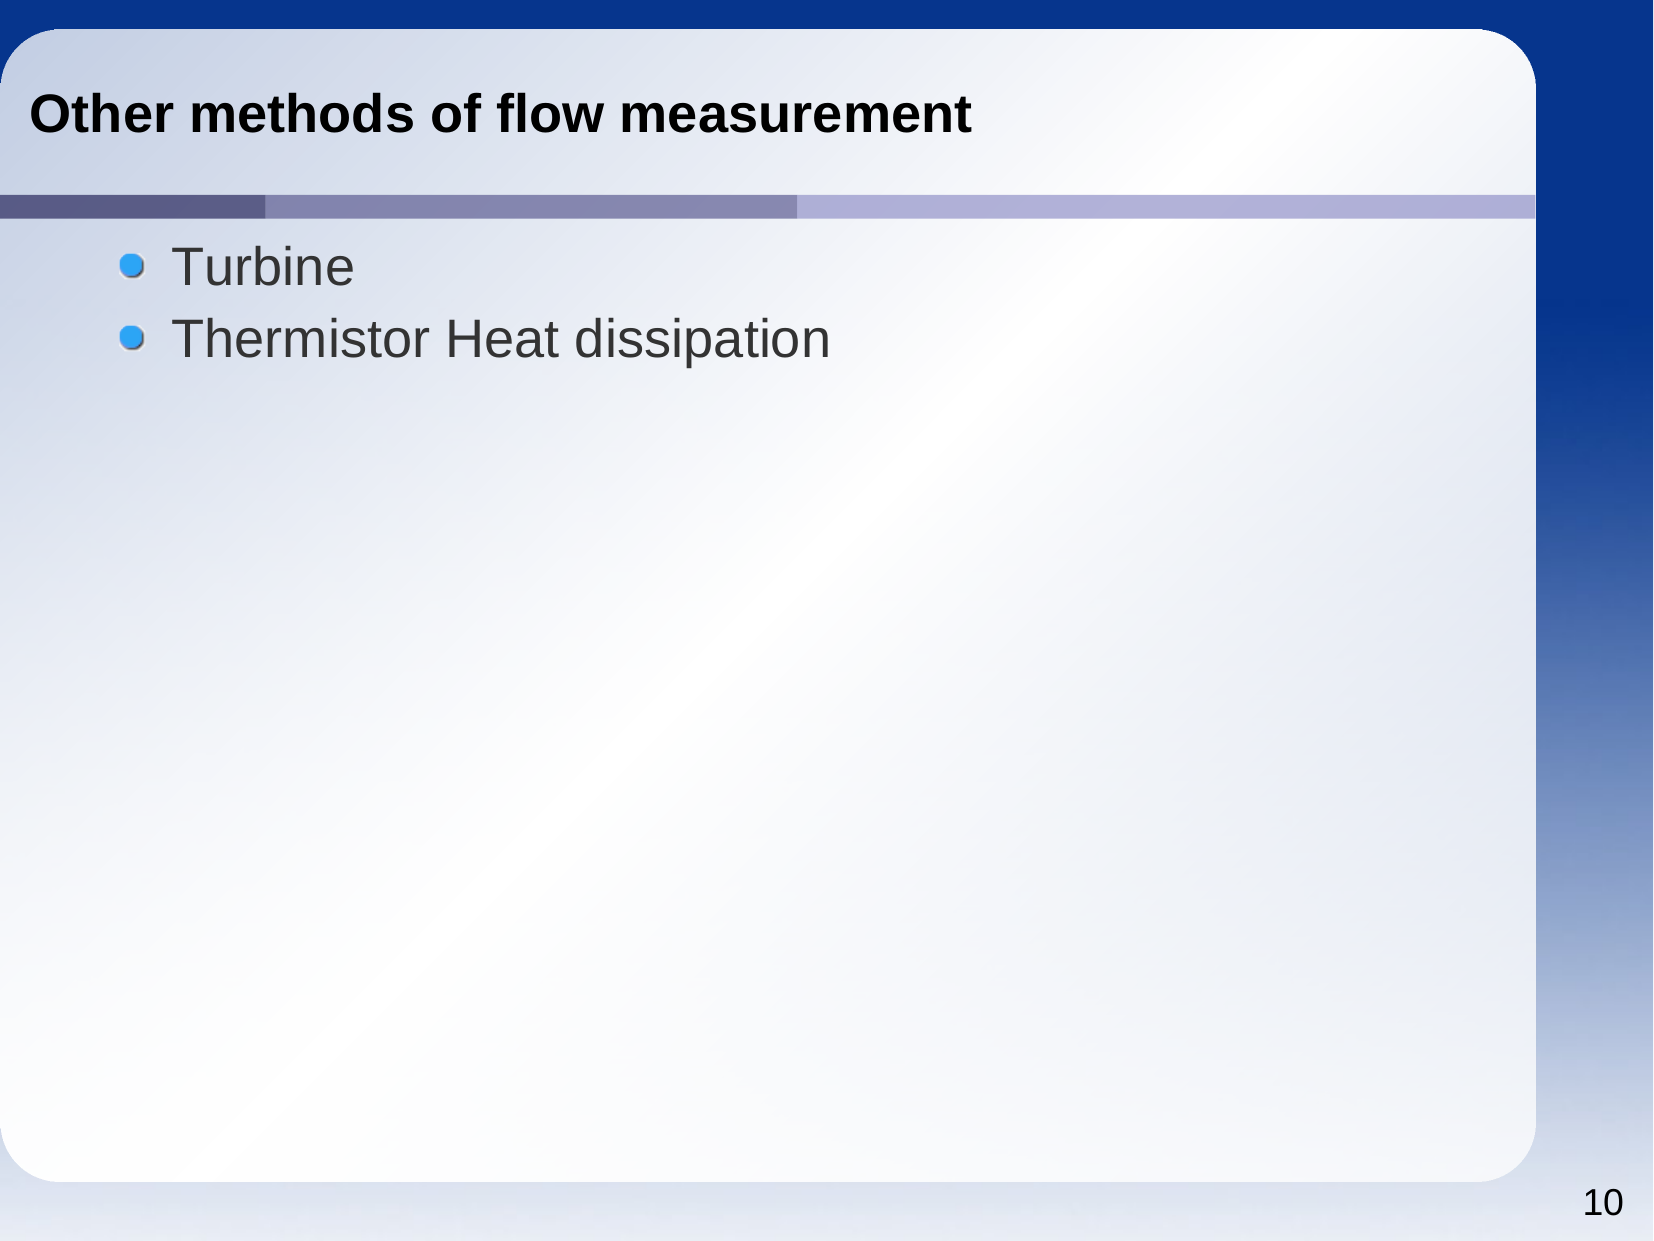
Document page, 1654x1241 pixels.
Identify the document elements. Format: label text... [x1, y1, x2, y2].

list Turbine Thermistor Heat dissipation [29, 236, 1506, 673]
picture [0, 0, 1654, 1241]
title Other methods of flow measurement [29, 49, 1506, 178]
